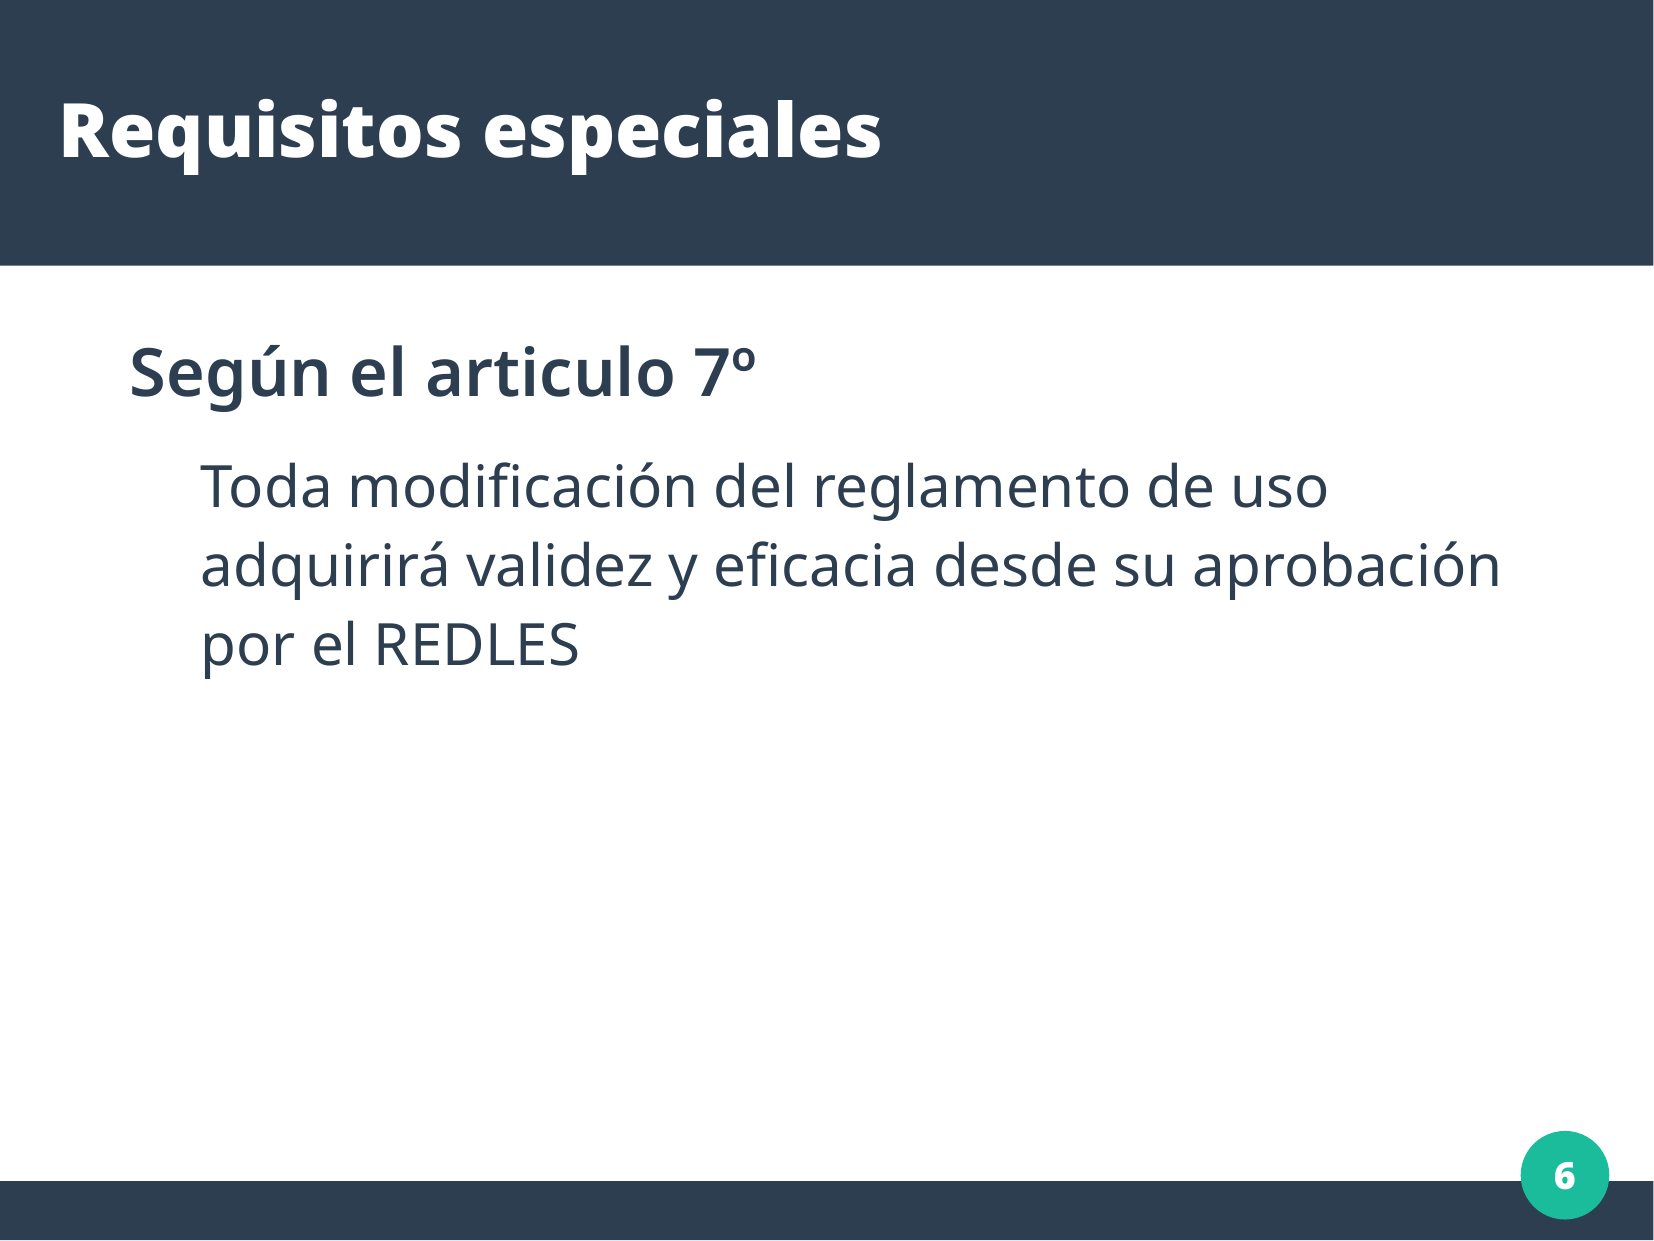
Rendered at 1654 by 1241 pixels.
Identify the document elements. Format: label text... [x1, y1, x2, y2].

title Requisitos especiales [59, 49, 1595, 207]
list Según el articulo 7º Toda modificación del reglamento de uso adquirirá validez y eficacia desde su aprobación por el REDLES [59, 324, 1512, 1152]
